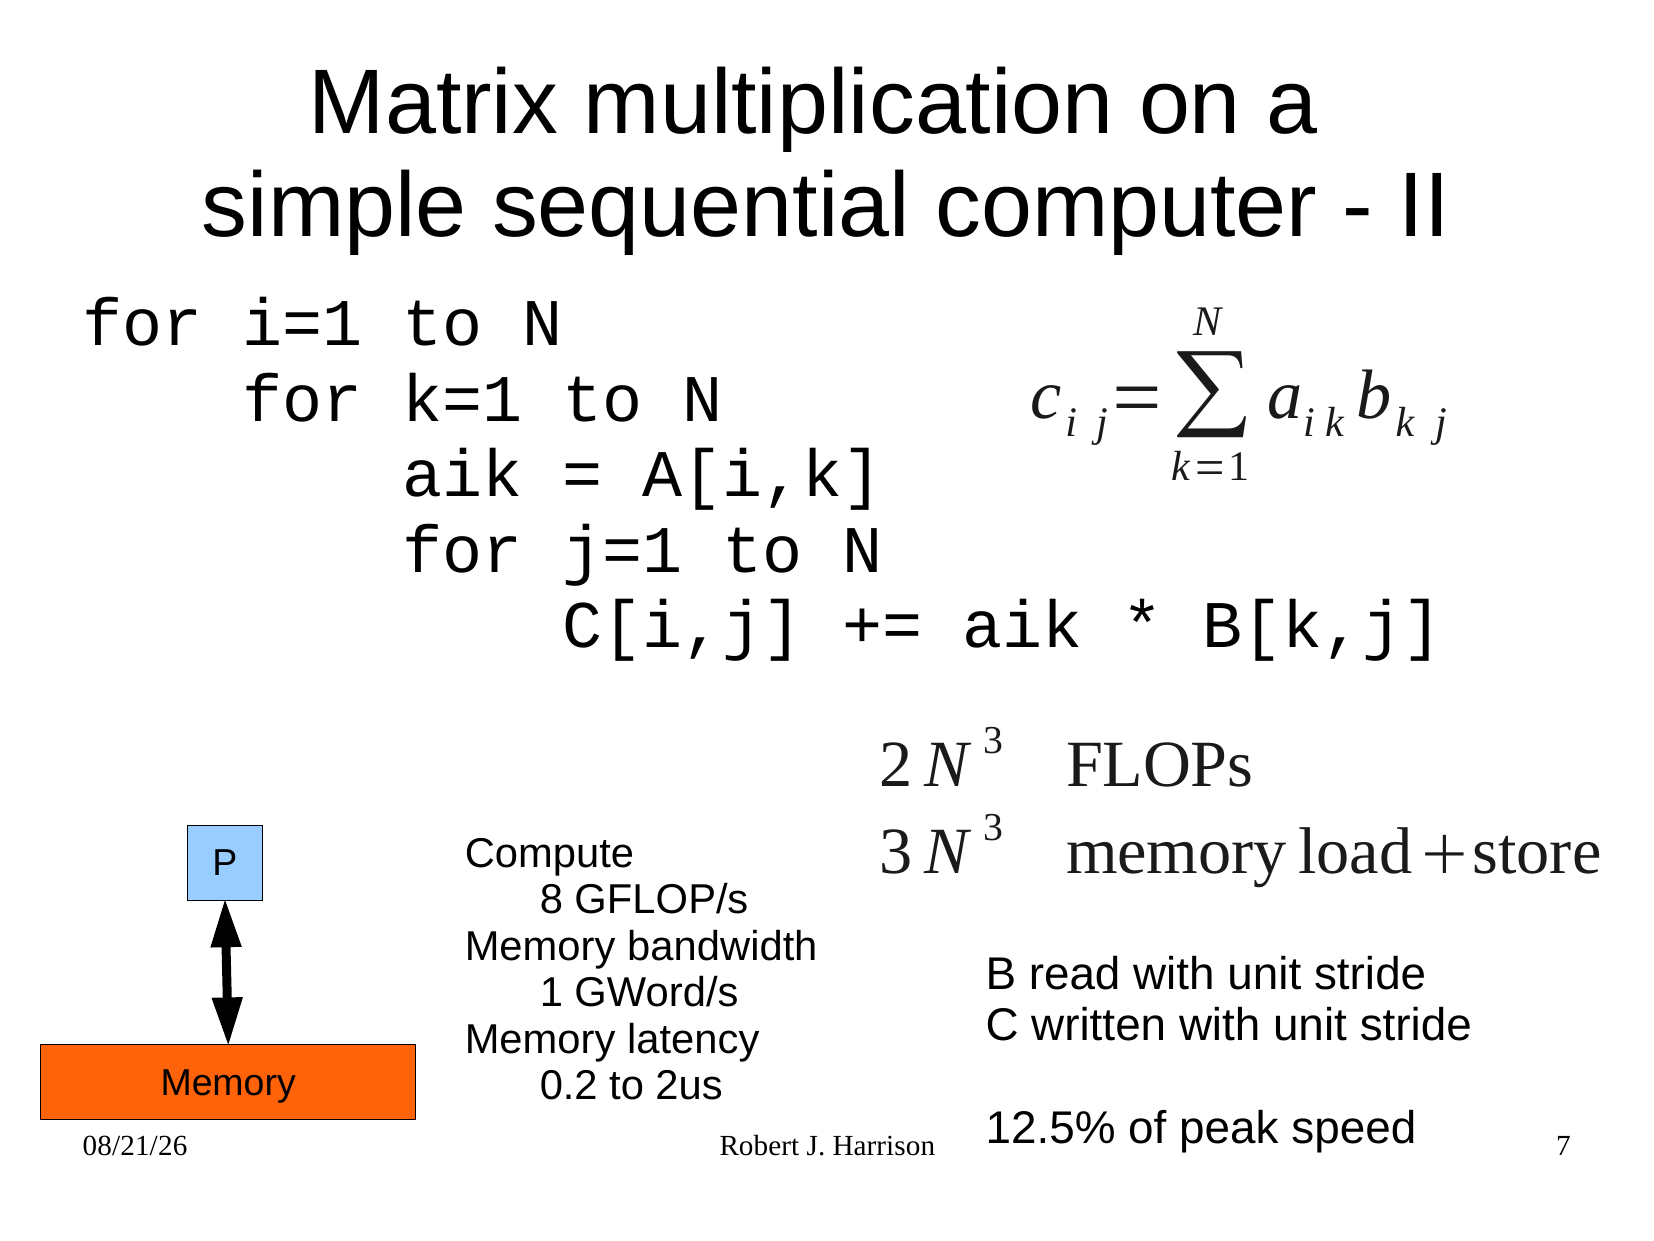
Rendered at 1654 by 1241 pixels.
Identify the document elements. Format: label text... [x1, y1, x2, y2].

text_box Compute 8 GFLOP/s Memory bandwidth 1 GWord/s Memory latency 0.2 to 2us [450, 822, 833, 1167]
text_box B read with unit stride C written with unit stride 12.5% of peak speed [970, 940, 1488, 1161]
text_box P [187, 825, 263, 901]
title Matrix multiplication on a simple sequential computer - II [82, 50, 1571, 256]
list for i=1 to N for k=1 to N aik = A[i,k] for j=1 to N C[i,j] += aik * B[k,j] [82, 290, 1571, 1109]
text_box Memory [40, 1044, 416, 1120]
chart [1012, 300, 1463, 489]
chart [862, 712, 1618, 890]
